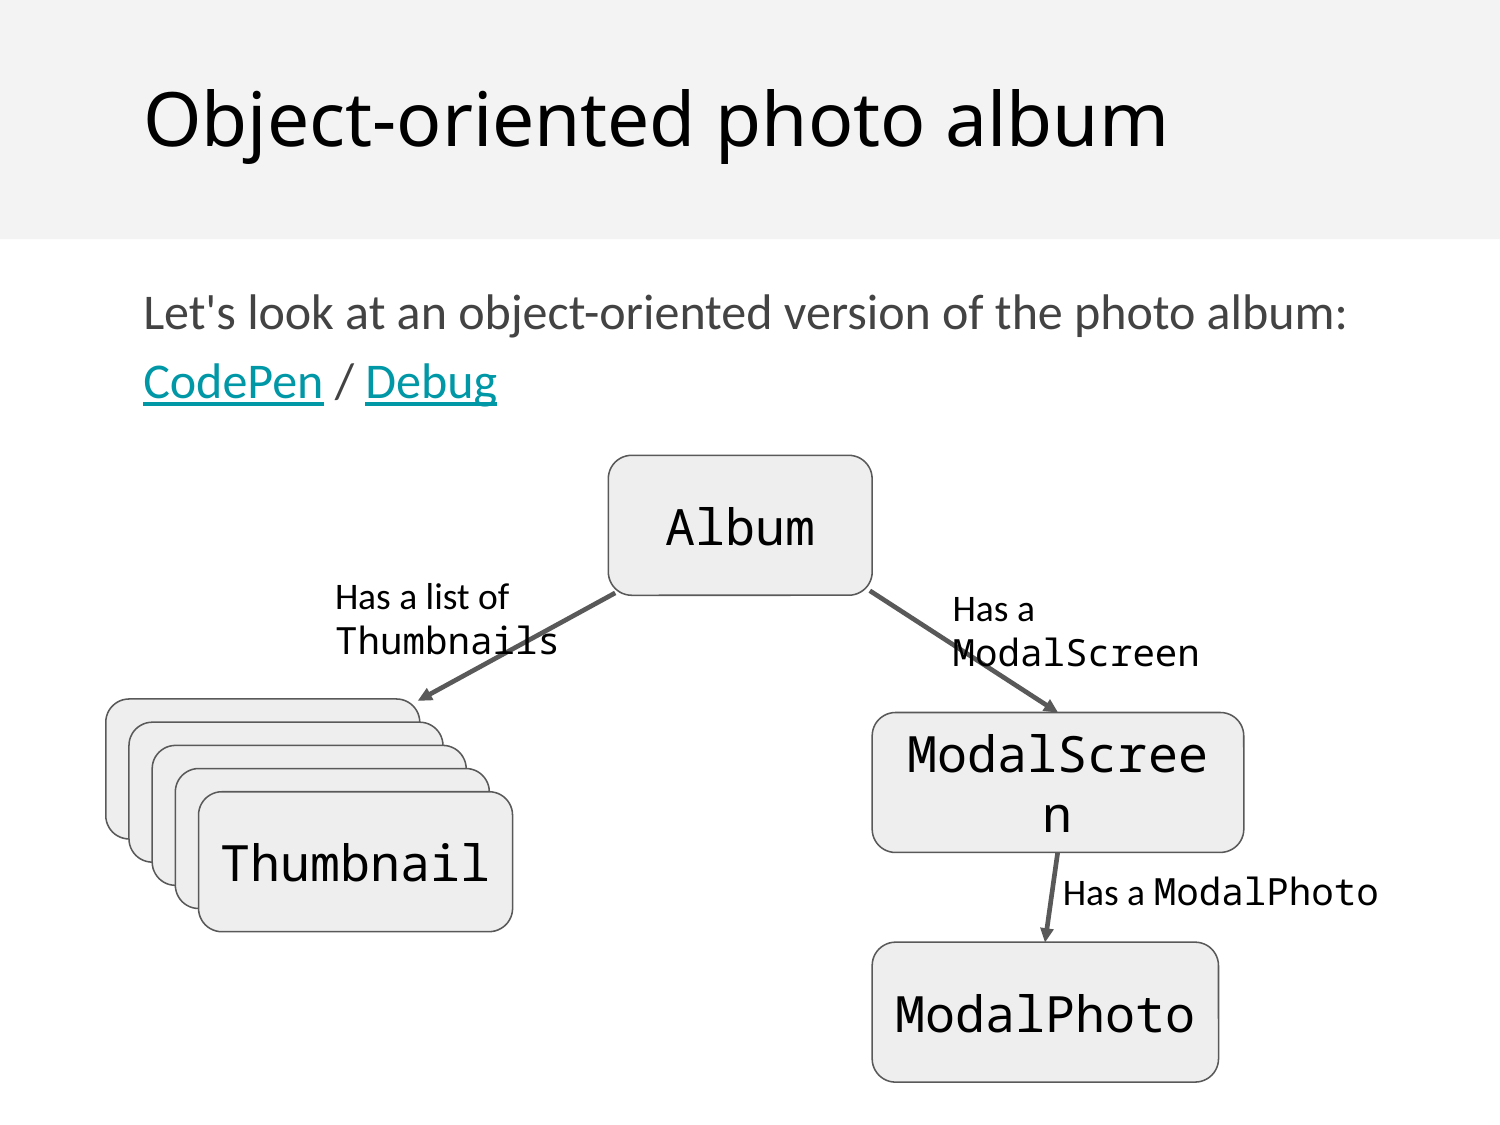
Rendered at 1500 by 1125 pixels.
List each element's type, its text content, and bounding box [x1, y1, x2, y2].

text_box Thumbnail [152, 745, 467, 886]
text_box Has a ModalPhoto [1047, 852, 1395, 983]
text_box Has a ModalScreen [937, 568, 1284, 699]
text_box ModalPhoto [872, 942, 1219, 1083]
text_box Thumbnail [198, 791, 513, 932]
text_box Thumbnail [105, 698, 420, 839]
text_box Album [608, 455, 873, 596]
text_box Thumbnail [128, 722, 443, 863]
list Let's look at an object-oriented version of the photo album: CodePen / Debug [128, 255, 1372, 438]
text_box Thumbnail [175, 768, 490, 909]
title Object-oriented photo album [128, 56, 1372, 183]
text_box Has a list of Thumbnails [320, 557, 667, 688]
text_box ModalScreen [872, 712, 1244, 853]
